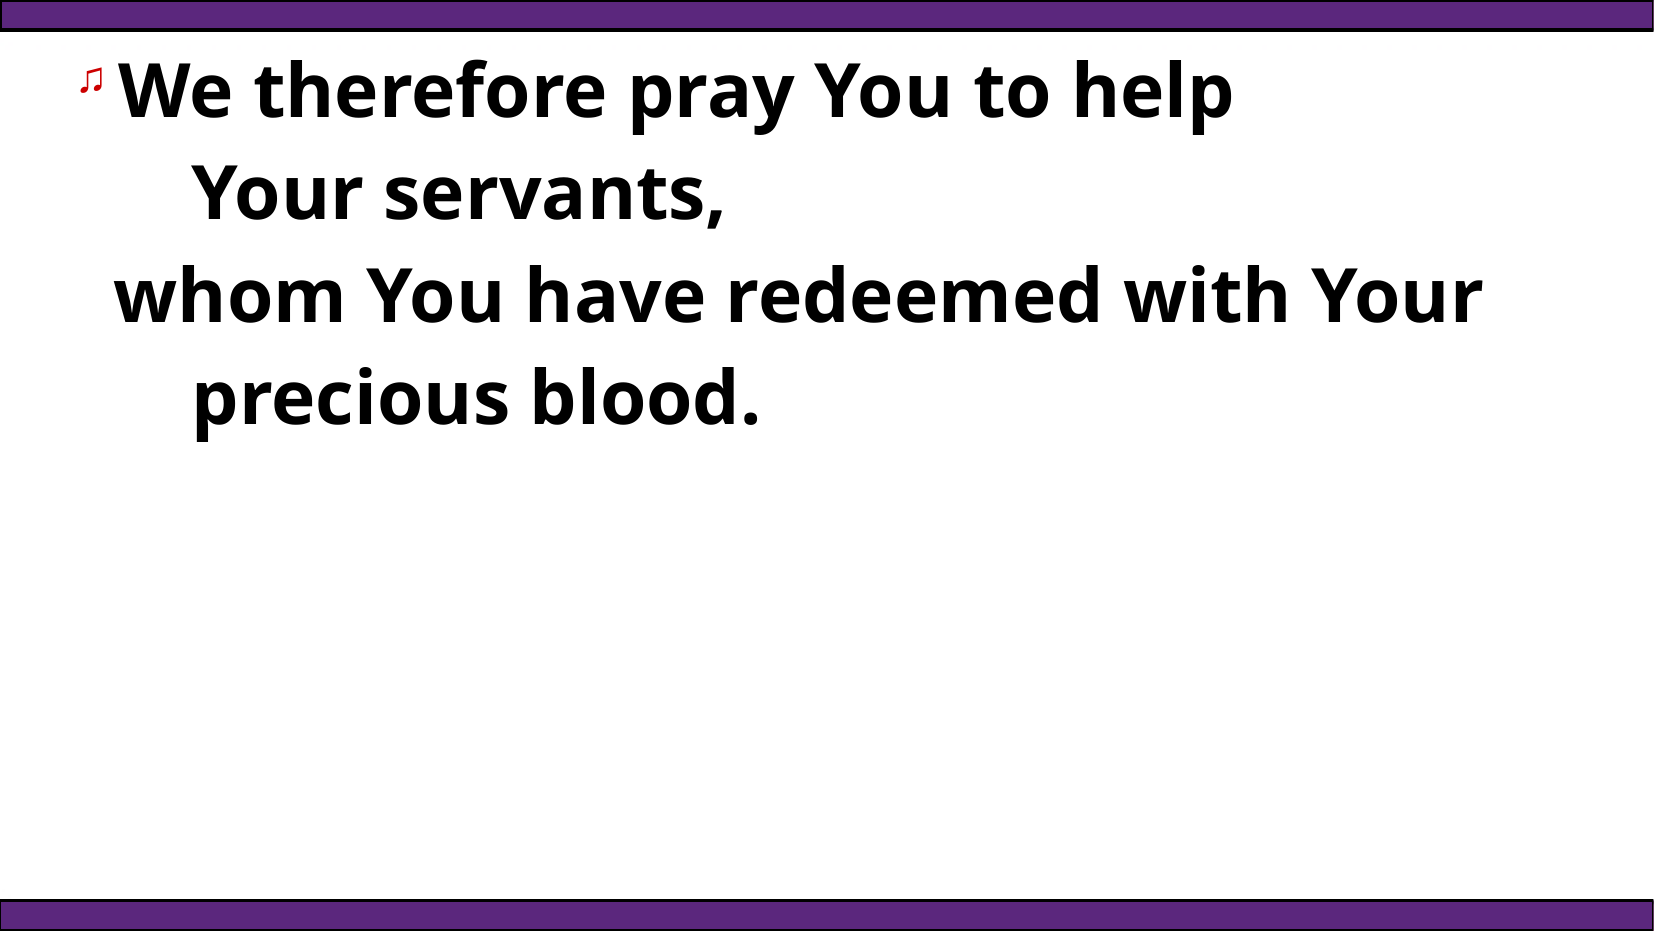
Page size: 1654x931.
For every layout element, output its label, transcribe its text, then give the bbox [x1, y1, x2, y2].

picture [0, 31, 1654, 900]
text_box [0, 900, 1654, 931]
text_box [0, 0, 1654, 31]
text_box ♫ We therefore pray You to help Your servants, whom You have redeemed with Your precious blood. [60, 30, 1577, 445]
